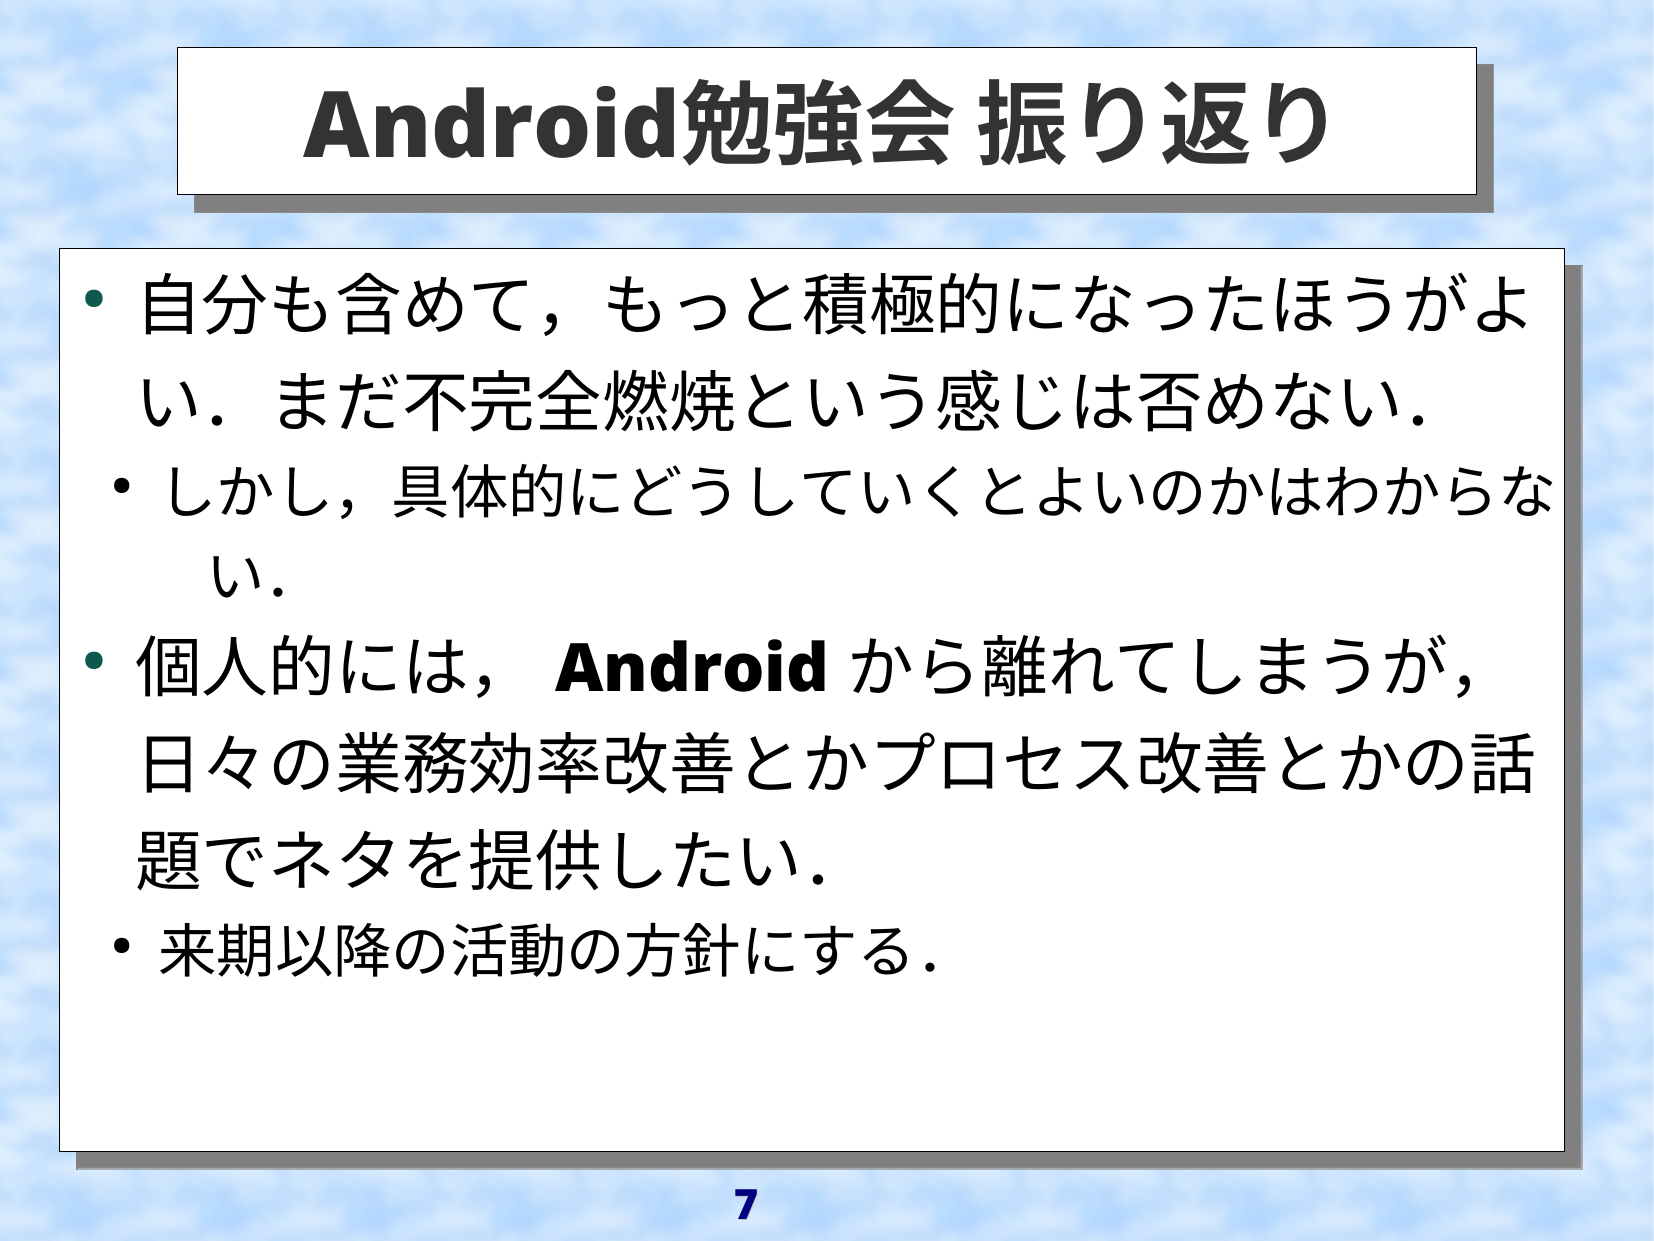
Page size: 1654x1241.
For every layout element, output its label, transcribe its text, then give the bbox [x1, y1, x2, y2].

list 自分も含めて，もっと積極的になったほうがよい．まだ不完全燃焼という感じは否めない． しかし，具体的にどうしていくとよいのかはわからない． 個人的には，Androidから離れてしまうが，日々の業務効率改善とかプロセス改善とかの話題でネタを提供したい． 来期以降の活動の方針にする． [64, 252, 1565, 1108]
picture [0, 0, 1654, 1241]
title Android勉強会 振り返り [218, 47, 1430, 189]
